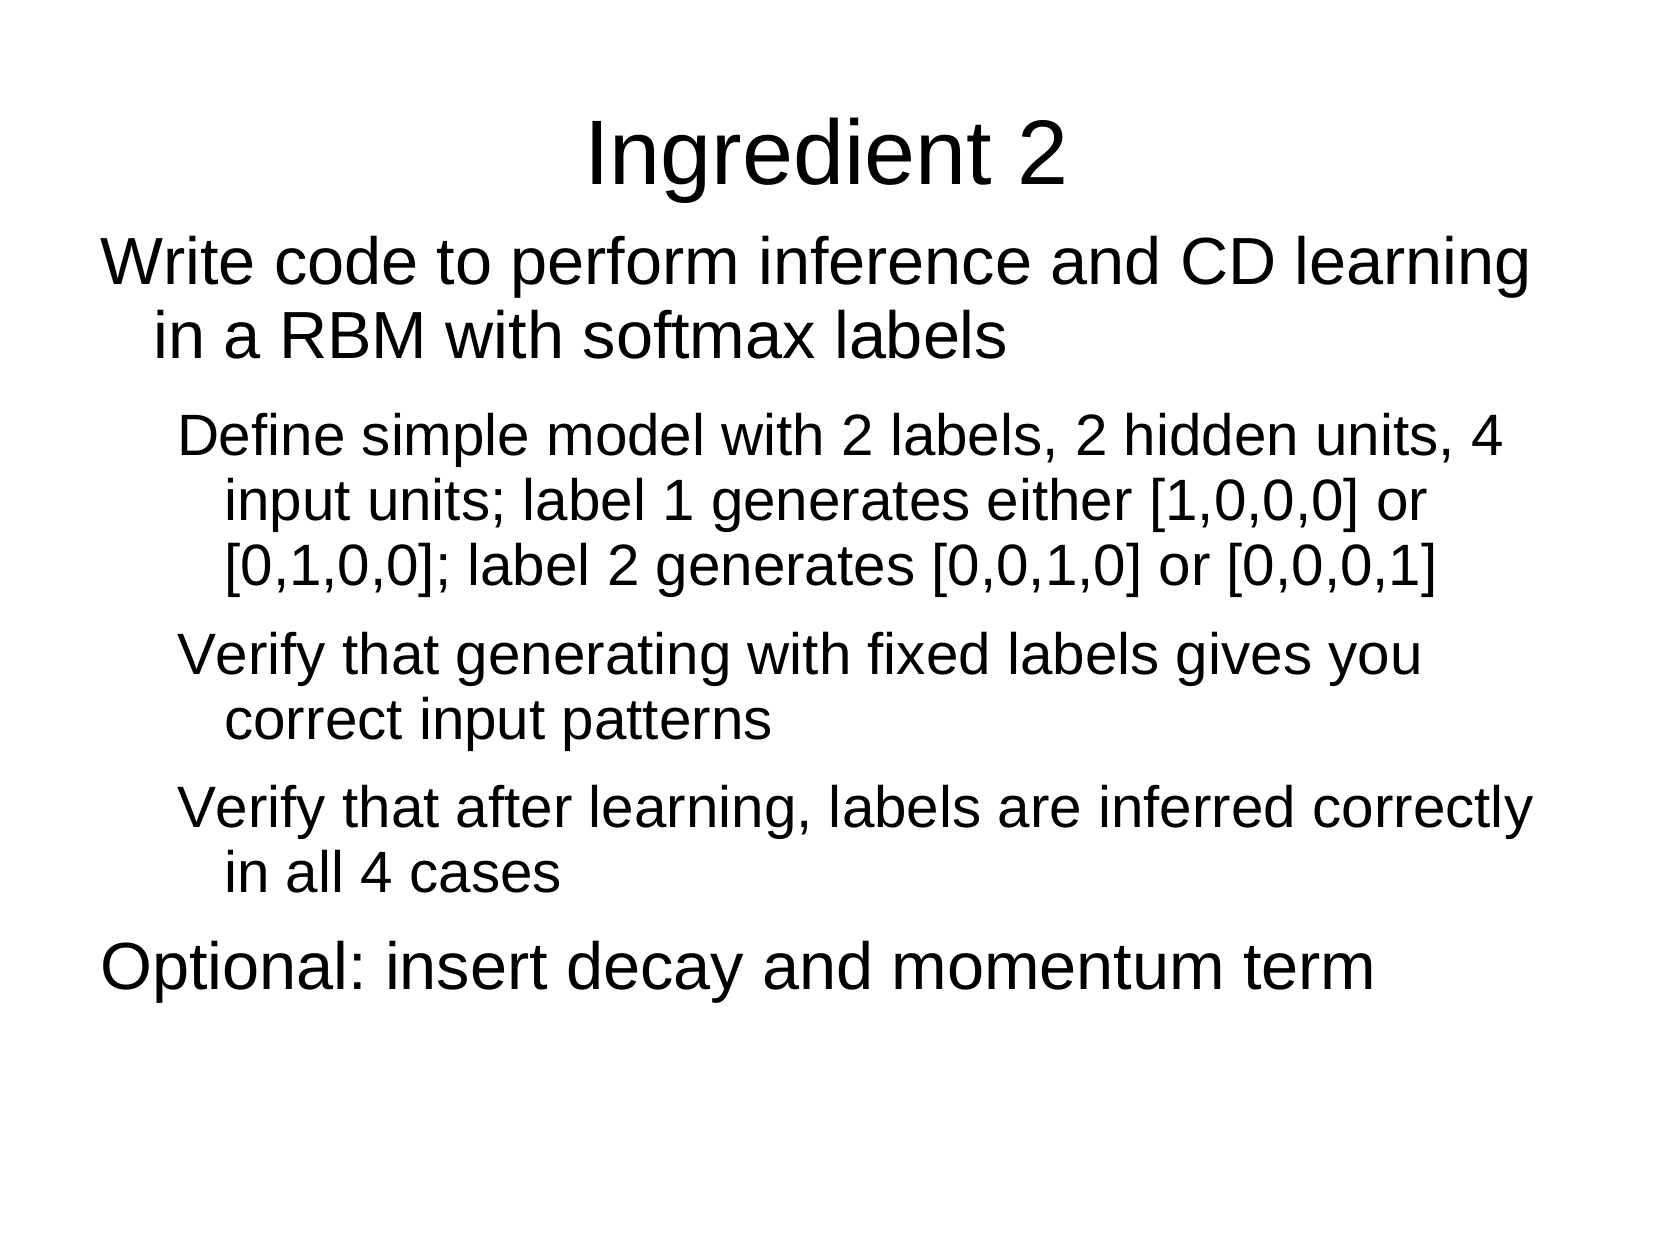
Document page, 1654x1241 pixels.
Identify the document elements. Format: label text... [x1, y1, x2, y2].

list Write code to perform inference and CD learning in a RBM with softmax labels Define simple model with 2 labels, 2 hidden units, 4 input units; label 1 generates either [1,0,0,0] or [0,1,0,0]; label 2 generates [0,0,1,0] or [0,0,0,1] Verify that generating with fixed labels gives you correct input patterns Verify that after learning, labels are inferred correctly in all 4 cases Optional: insert decay and momentum term [82, 223, 1571, 1231]
title Ingredient 2 [82, 49, 1571, 223]
